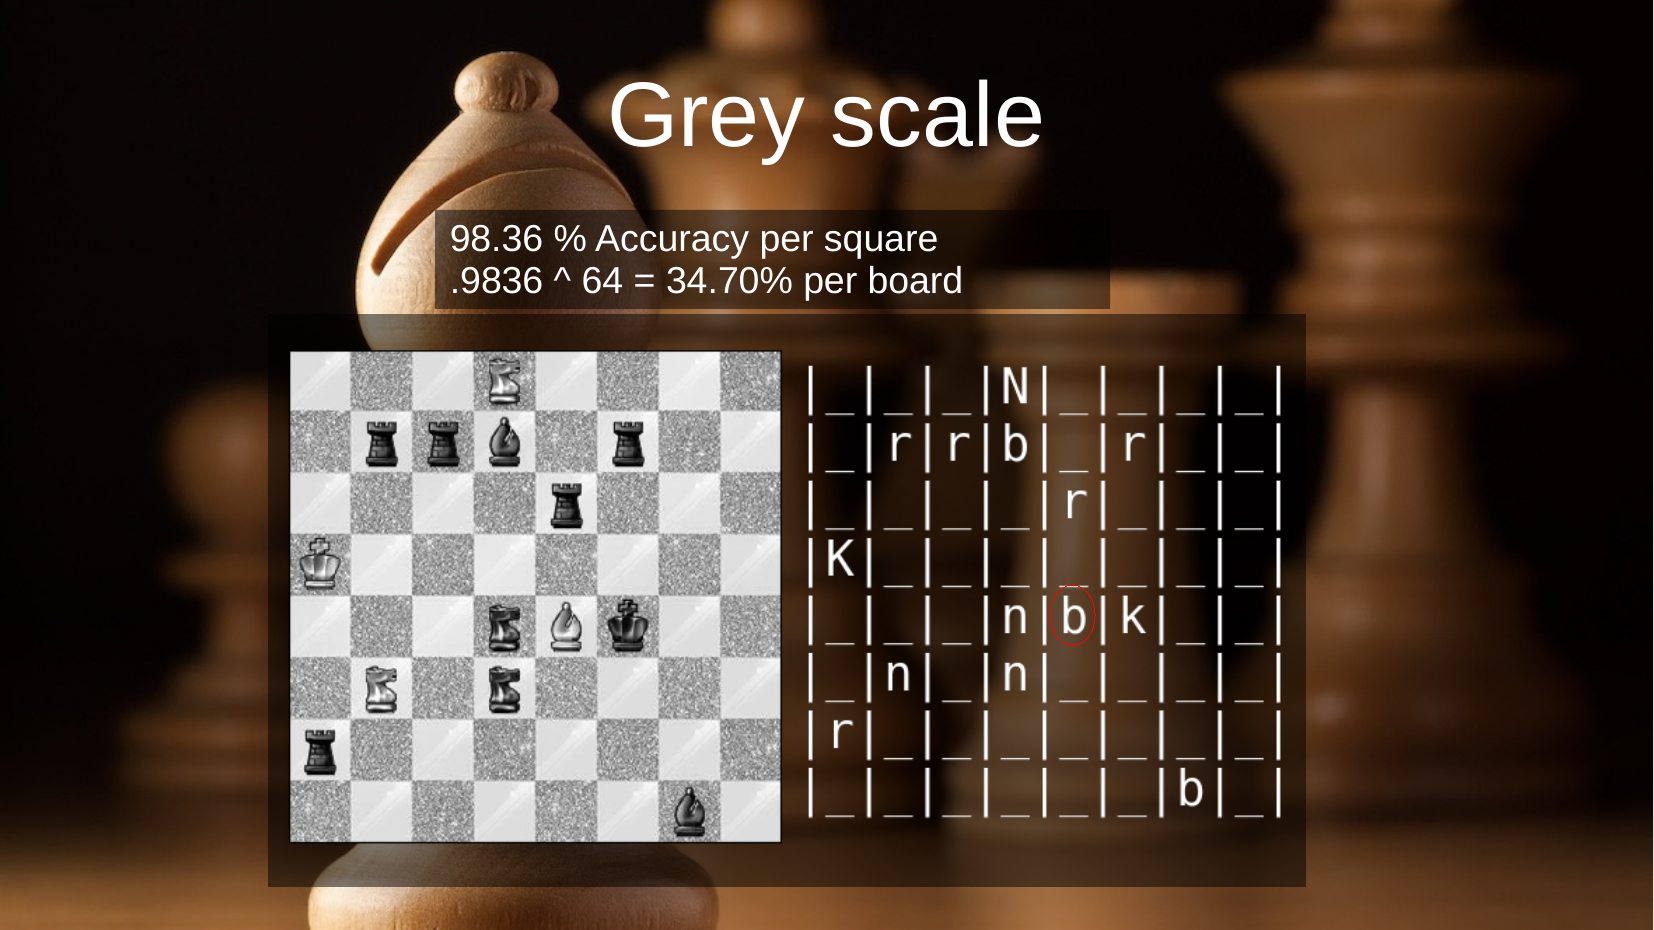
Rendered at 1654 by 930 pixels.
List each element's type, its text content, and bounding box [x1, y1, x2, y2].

text_box 98.36 % Accuracy per square .9836 ^ 64 = 34.70% per board [435, 209, 1111, 309]
title Grey scale [82, 37, 1571, 193]
picture [0, 0, 1654, 930]
